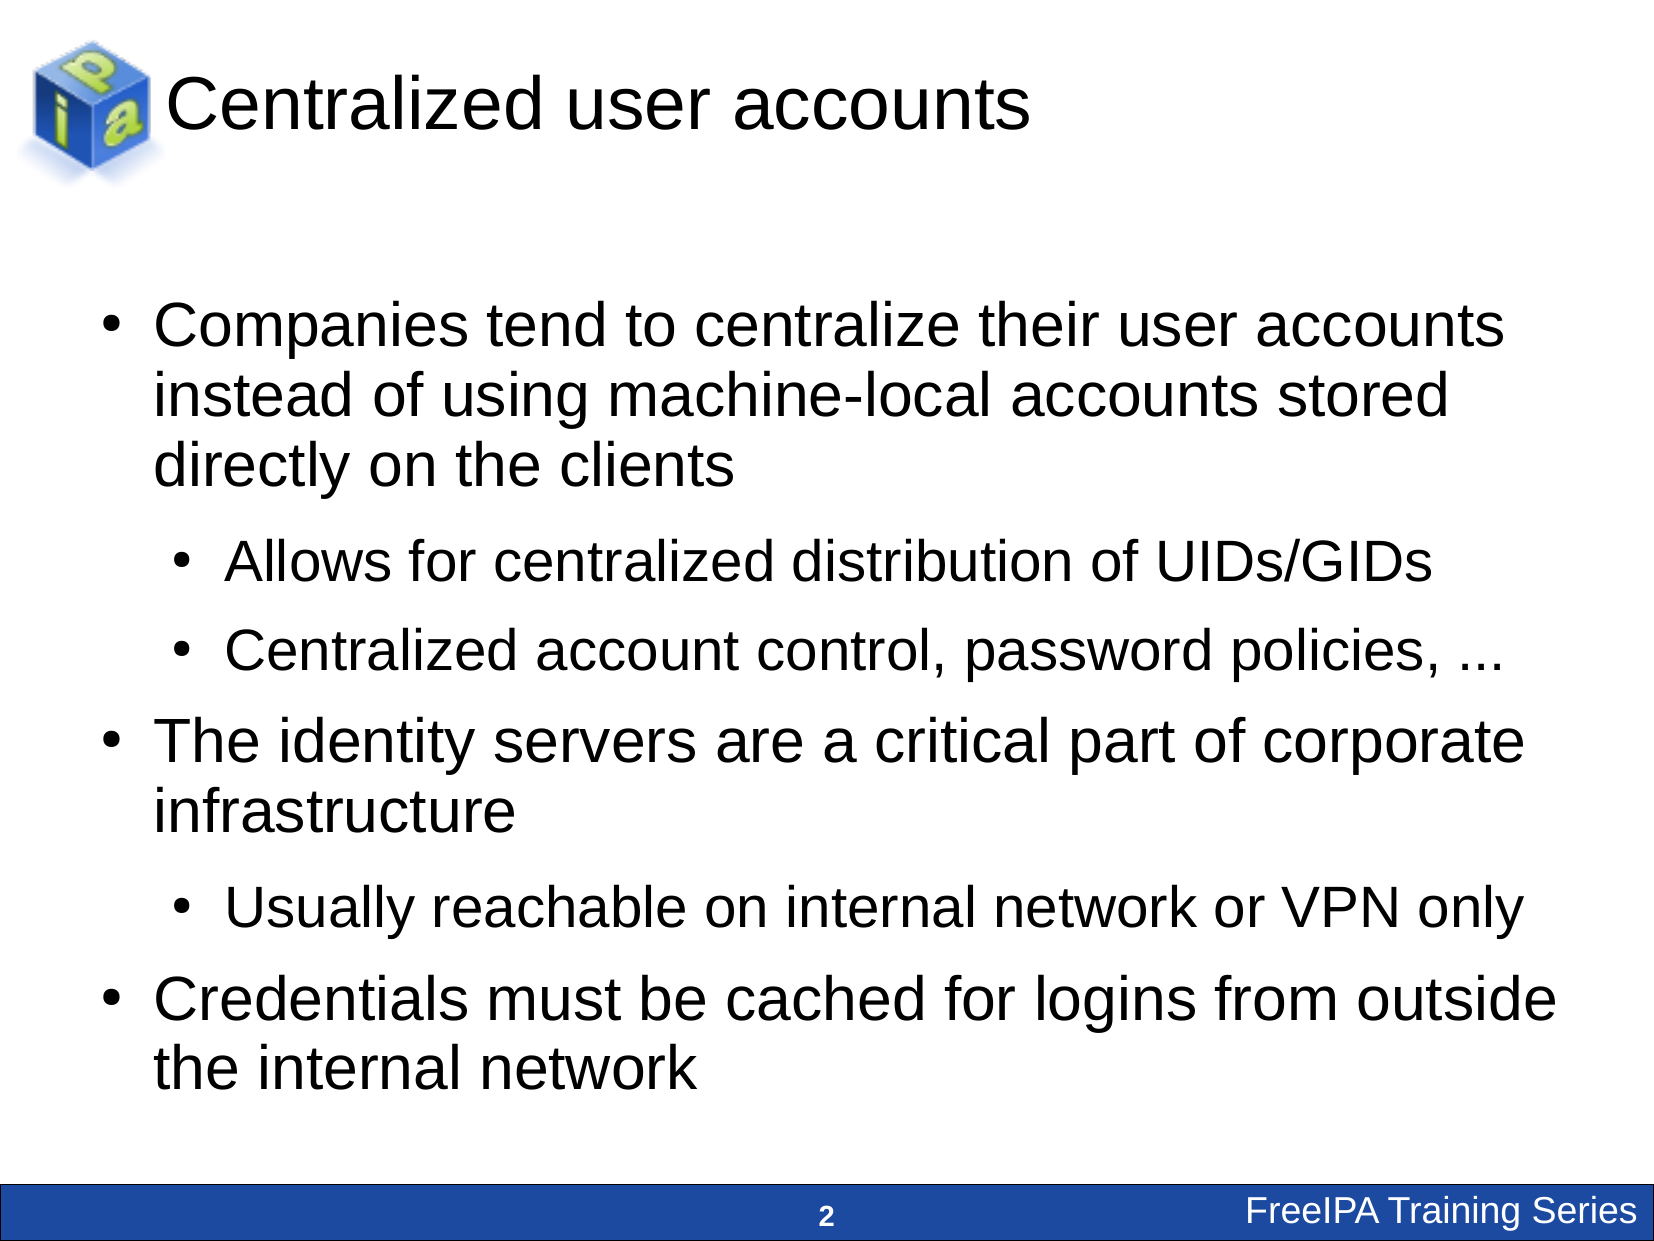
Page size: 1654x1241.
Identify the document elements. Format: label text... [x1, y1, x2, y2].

list Companies tend to centralize their user accounts instead of using machine-local accounts stored directly on the clients Allows for centralized distribution of UIDs/GIDs Centralized account control, password policies, ... The identity servers are a critical part of corporate infrastructure Usually reachable on internal network or VPN only Credentials must be cached for logins from outside the internal network [82, 290, 1571, 1203]
picture [17, 34, 165, 193]
title Centralized user accounts [165, 0, 1654, 208]
